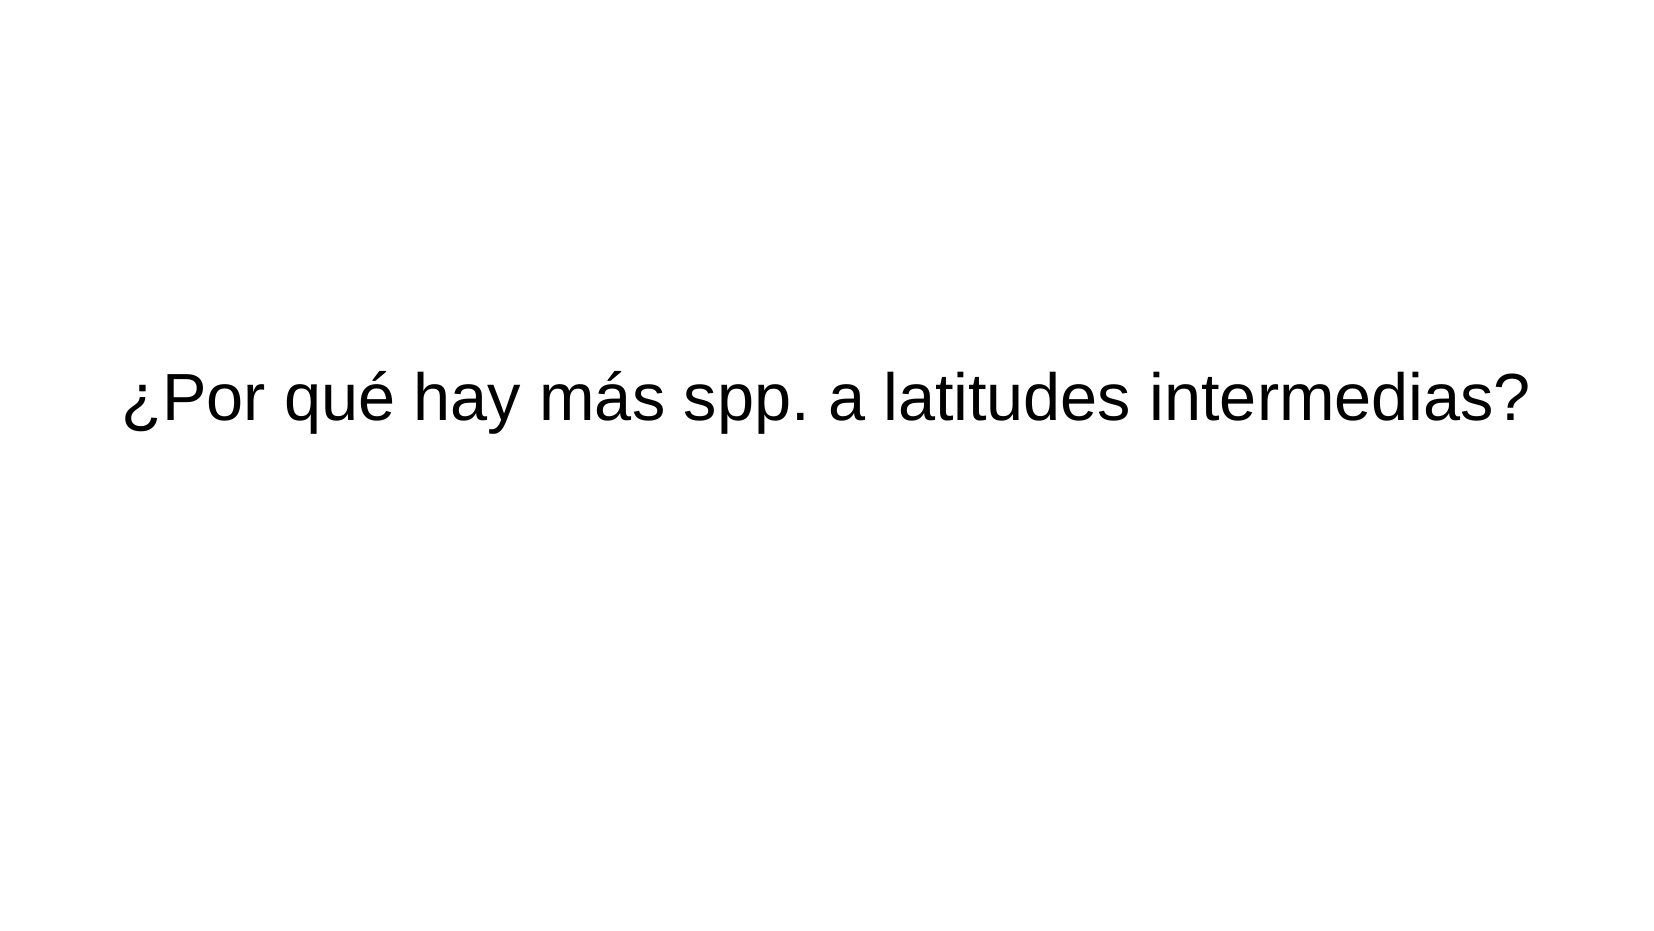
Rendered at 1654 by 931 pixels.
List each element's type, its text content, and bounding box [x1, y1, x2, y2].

subtitle ¿Por qué hay más spp. a latitudes intermedias? [82, 37, 1571, 757]
